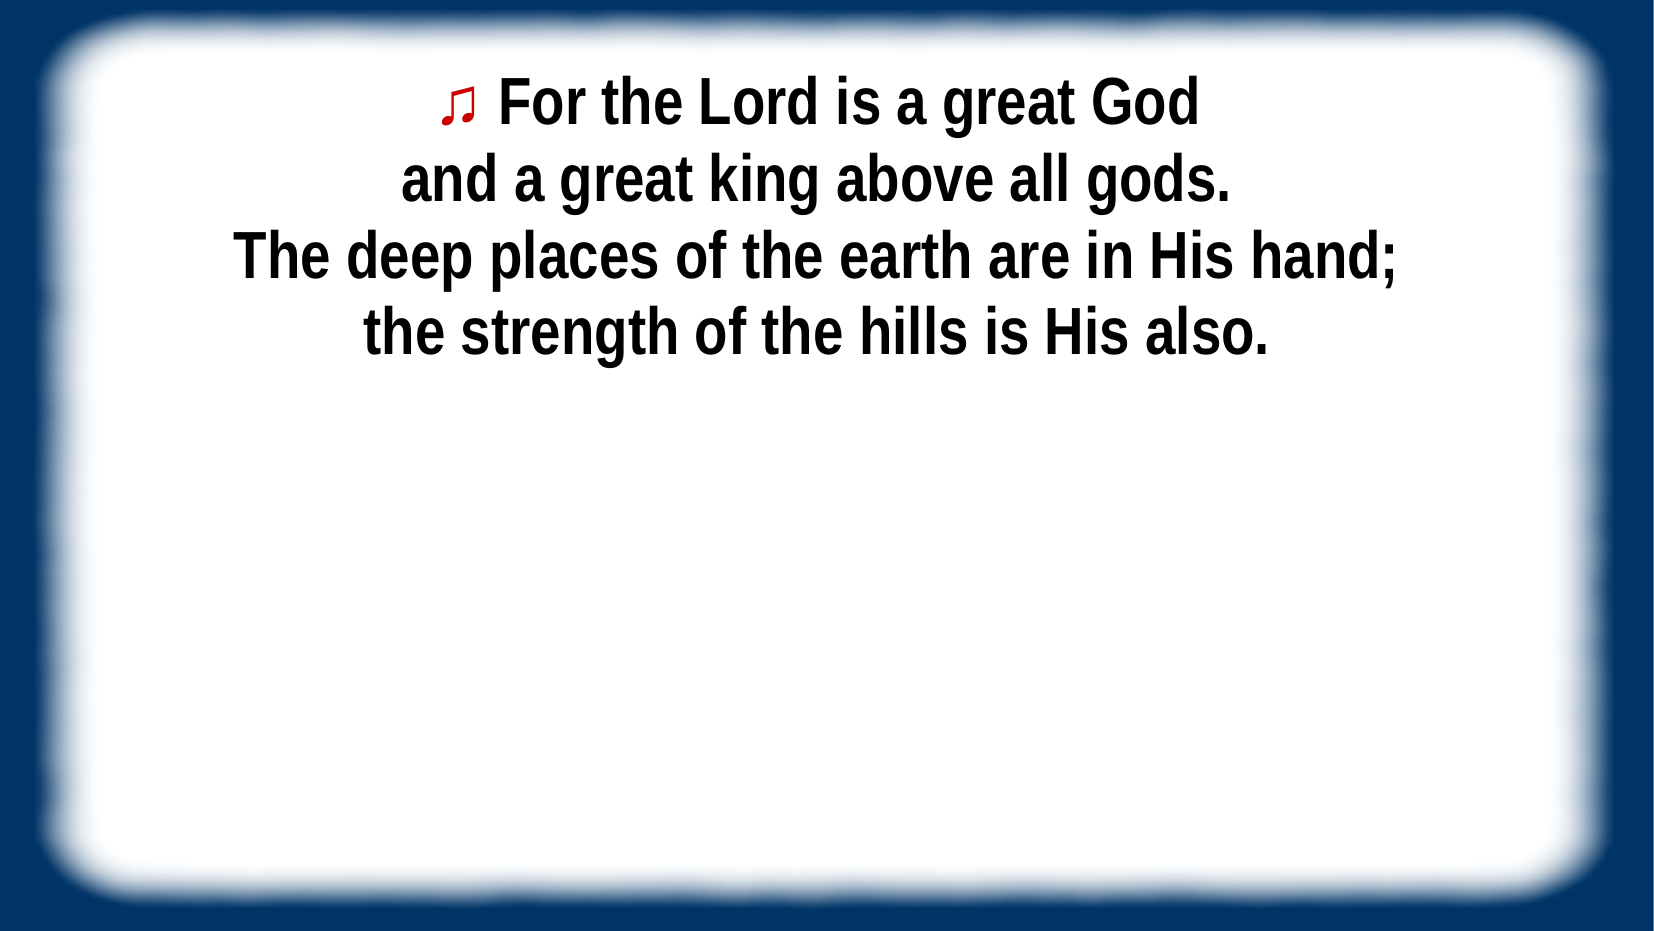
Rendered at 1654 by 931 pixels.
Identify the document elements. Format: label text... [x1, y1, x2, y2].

text_box ♫ For the Lord is a great God and a great king above all gods. The deep places of the earth are in His hand; the strength of the hills is His also. [90, 54, 1546, 391]
picture [0, 0, 1654, 931]
